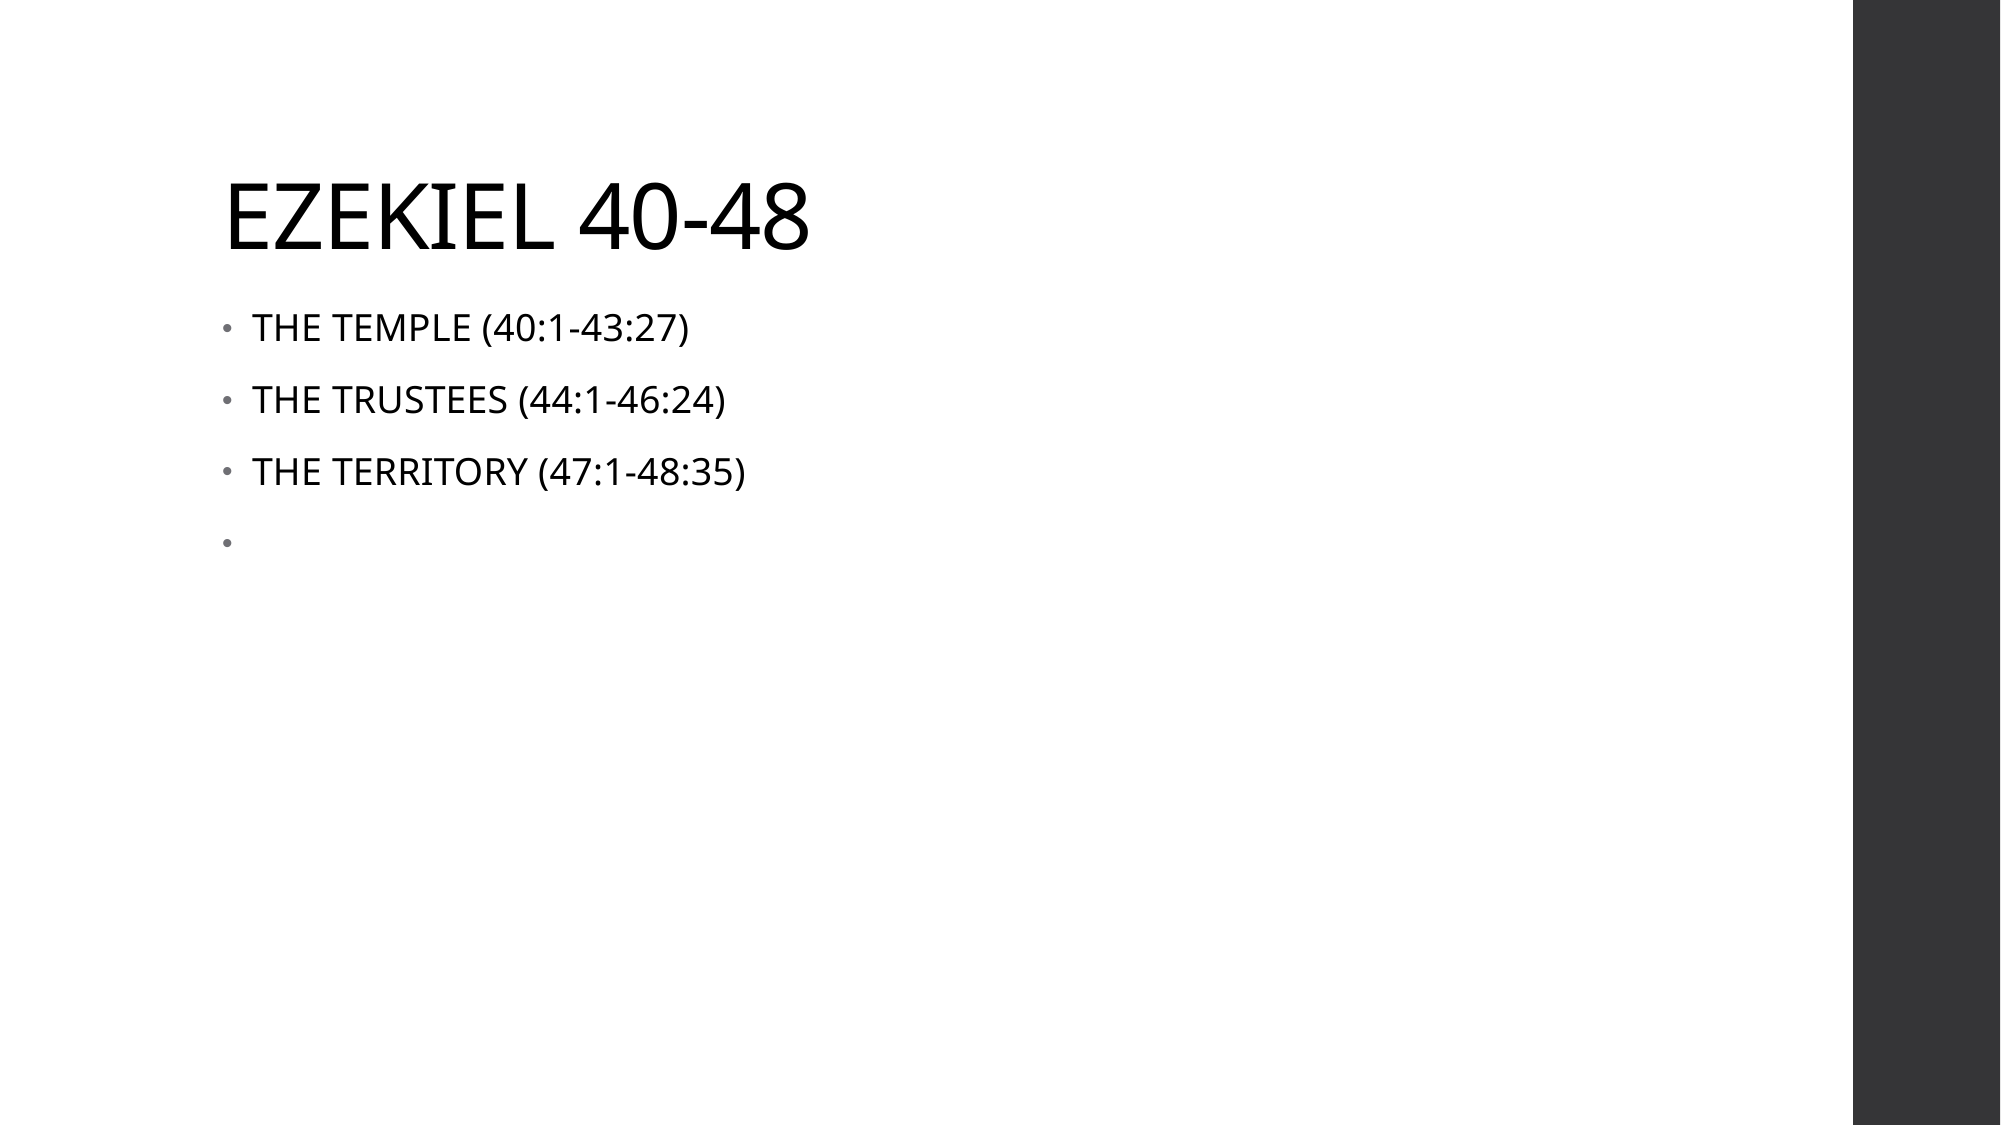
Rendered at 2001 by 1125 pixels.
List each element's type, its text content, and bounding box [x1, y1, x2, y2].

title EZEKIEL 40-48 [206, 60, 1797, 278]
list THE TEMPLE (40:1-43:27) THE TRUSTEES (44:1-46:24) THE TERRITORY (47:1-48:35) [206, 299, 1617, 1014]
